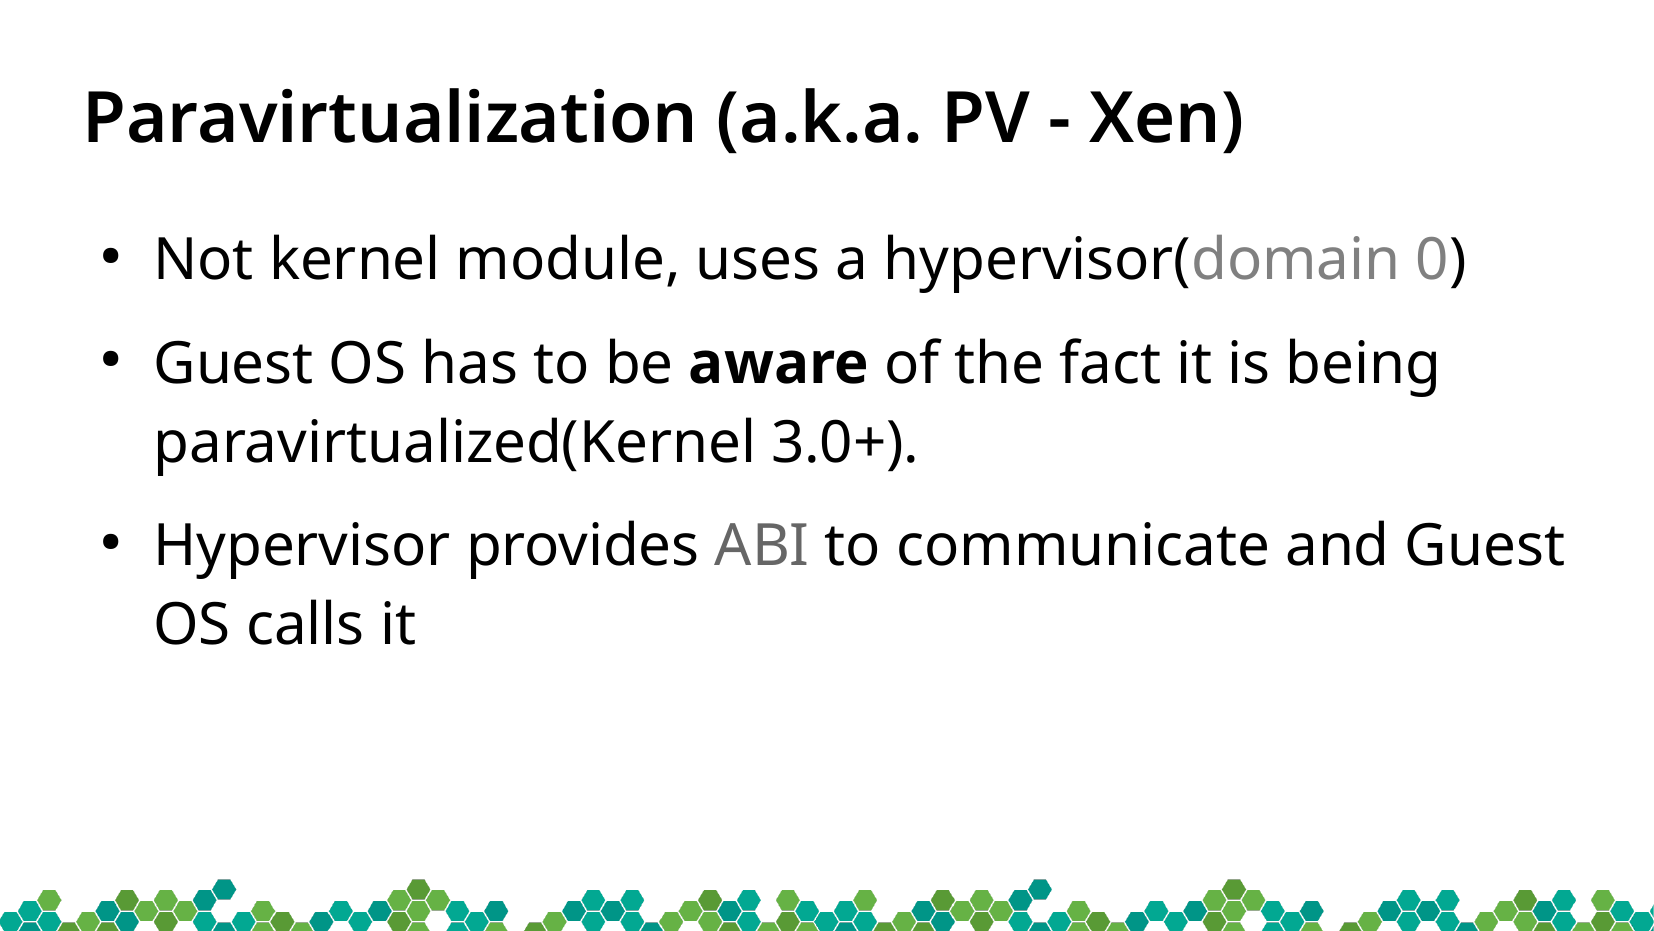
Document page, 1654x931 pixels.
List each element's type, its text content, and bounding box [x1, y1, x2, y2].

picture [0, 871, 1654, 931]
text_box [82, 37, 1571, 193]
list Not kernel module, uses a hypervisor(domain 0) Guest OS has to be aware of the fact it is being paravirtualized(Kernel 3.0+). Hypervisor provides ABI to communicate and Guest OS calls it [82, 217, 1571, 855]
